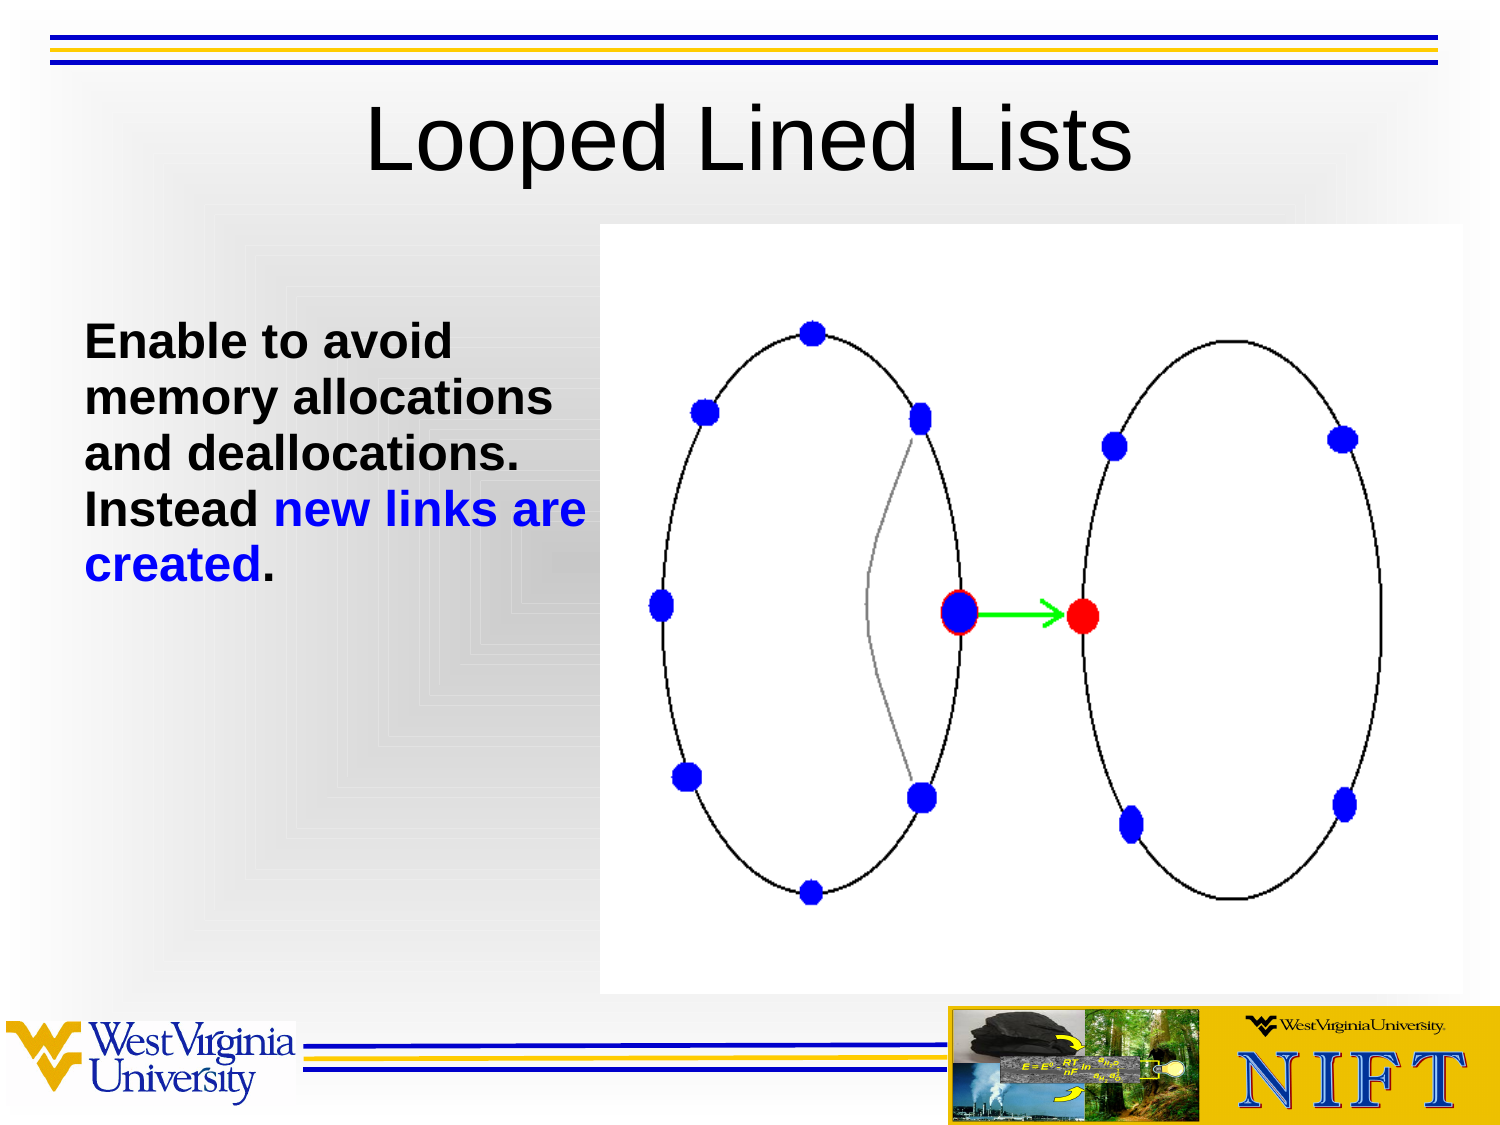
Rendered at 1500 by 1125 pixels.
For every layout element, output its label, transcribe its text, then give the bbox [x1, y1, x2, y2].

picture [948, 1006, 1500, 1125]
text_box Enable to avoid memory allocations and deallocations. Instead new links are created. [69, 306, 632, 869]
picture [600, 224, 1463, 994]
title Looped Lined Lists [75, 52, 1426, 226]
